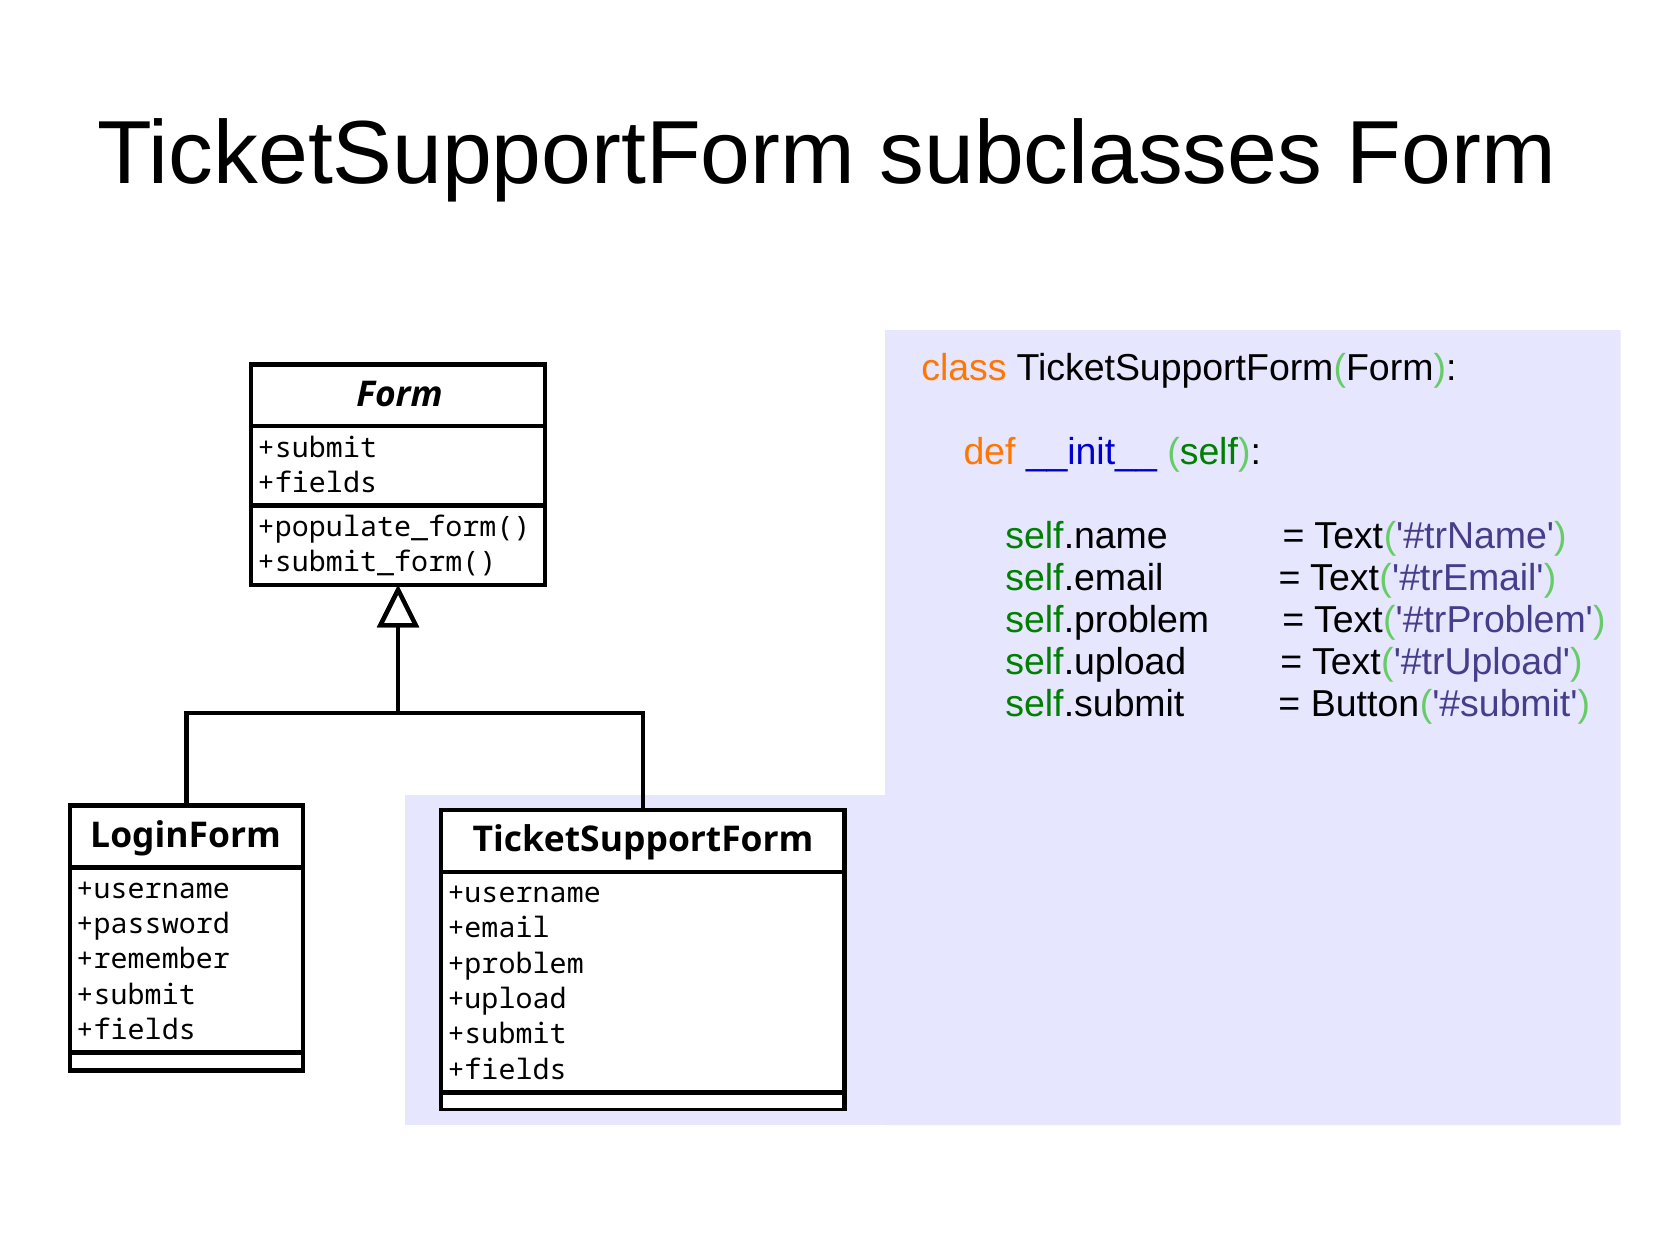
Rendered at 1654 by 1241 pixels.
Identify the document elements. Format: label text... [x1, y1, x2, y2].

picture [60, 360, 856, 1111]
text_box [405, 330, 1621, 1126]
text_box class TicketSupportForm(Form): def __init__ (self): self.name = Text('#trName') self.email = Text('#trEmail') self.problem = Text('#trProblem') self.upload = Text('#trUpload') self.submit = Button('#submit') [906, 339, 1621, 732]
title TicketSupportForm subclasses Form [82, 49, 1571, 257]
